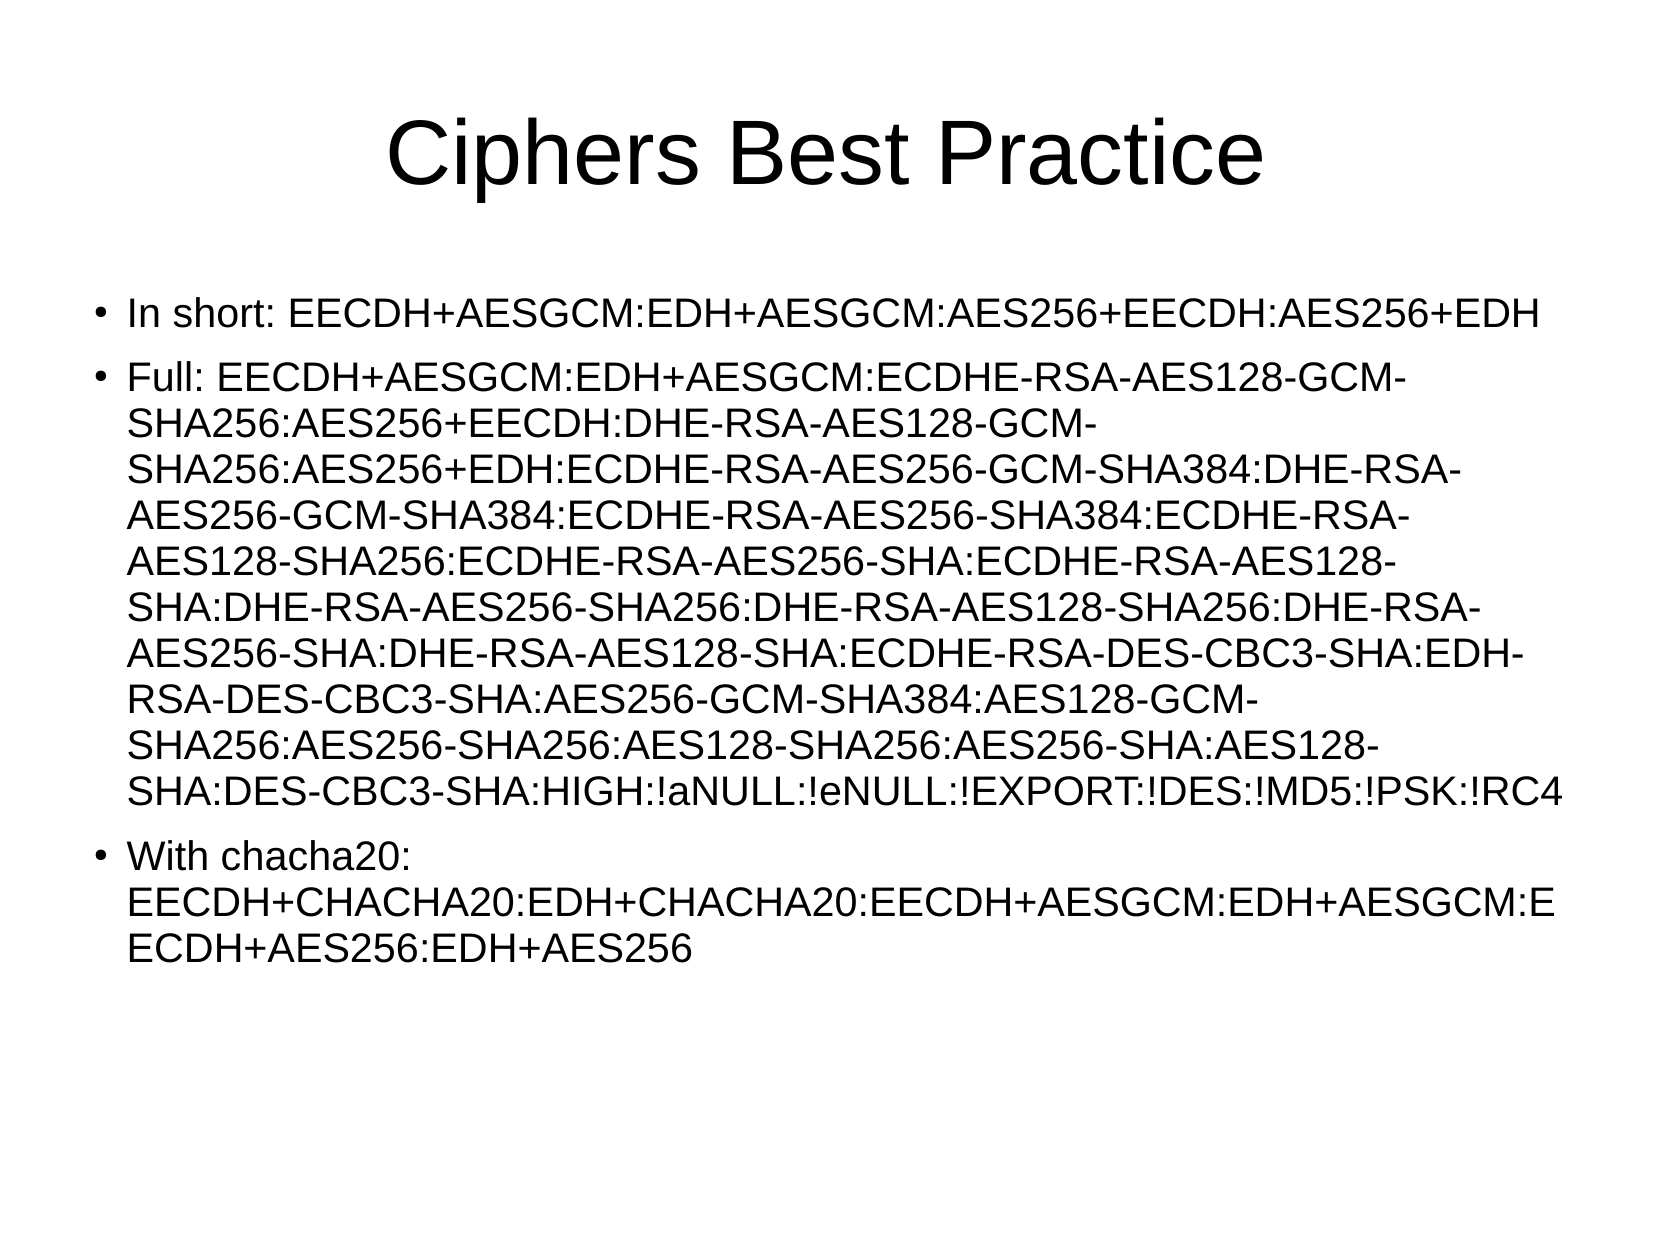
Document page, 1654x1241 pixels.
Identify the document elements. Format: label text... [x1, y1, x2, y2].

list In short: EECDH+AESGCM:EDH+AESGCM:AES256+EECDH:AES256+EDH Full: EECDH+AESGCM:EDH+AESGCM:ECDHE-RSA-AES128-GCM-SHA256:AES256+EECDH:DHE-RSA-AES128-GCM-SHA256:AES256+EDH:ECDHE-RSA-AES256-GCM-SHA384:DHE-RSA-AES256-GCM-SHA384:ECDHE-RSA-AES256-SHA384:ECDHE-RSA-AES128-SHA256:ECDHE-RSA-AES256-SHA:ECDHE-RSA-AES128-SHA:DHE-RSA-AES256-SHA256:DHE-RSA-AES128-SHA256:DHE-RSA-AES256-SHA:DHE-RSA-AES128-SHA:ECDHE-RSA-DES-CBC3-SHA:EDH-RSA-DES-CBC3-SHA:AES256-GCM-SHA384:AES128-GCM-SHA256:AES256-SHA256:AES128-SHA256:AES256-SHA:AES128-SHA:DES-CBC3-SHA:HIGH:!aNULL:!eNULL:!EXPORT:!DES:!MD5:!PSK:!RC4 With chacha20: EECDH+CHACHA20:EDH+CHACHA20:EECDH+AESGCM:EDH+AESGCM:EECDH+AES256:EDH+AES256 [82, 290, 1571, 1010]
title Ciphers Best Practice [82, 49, 1571, 257]
